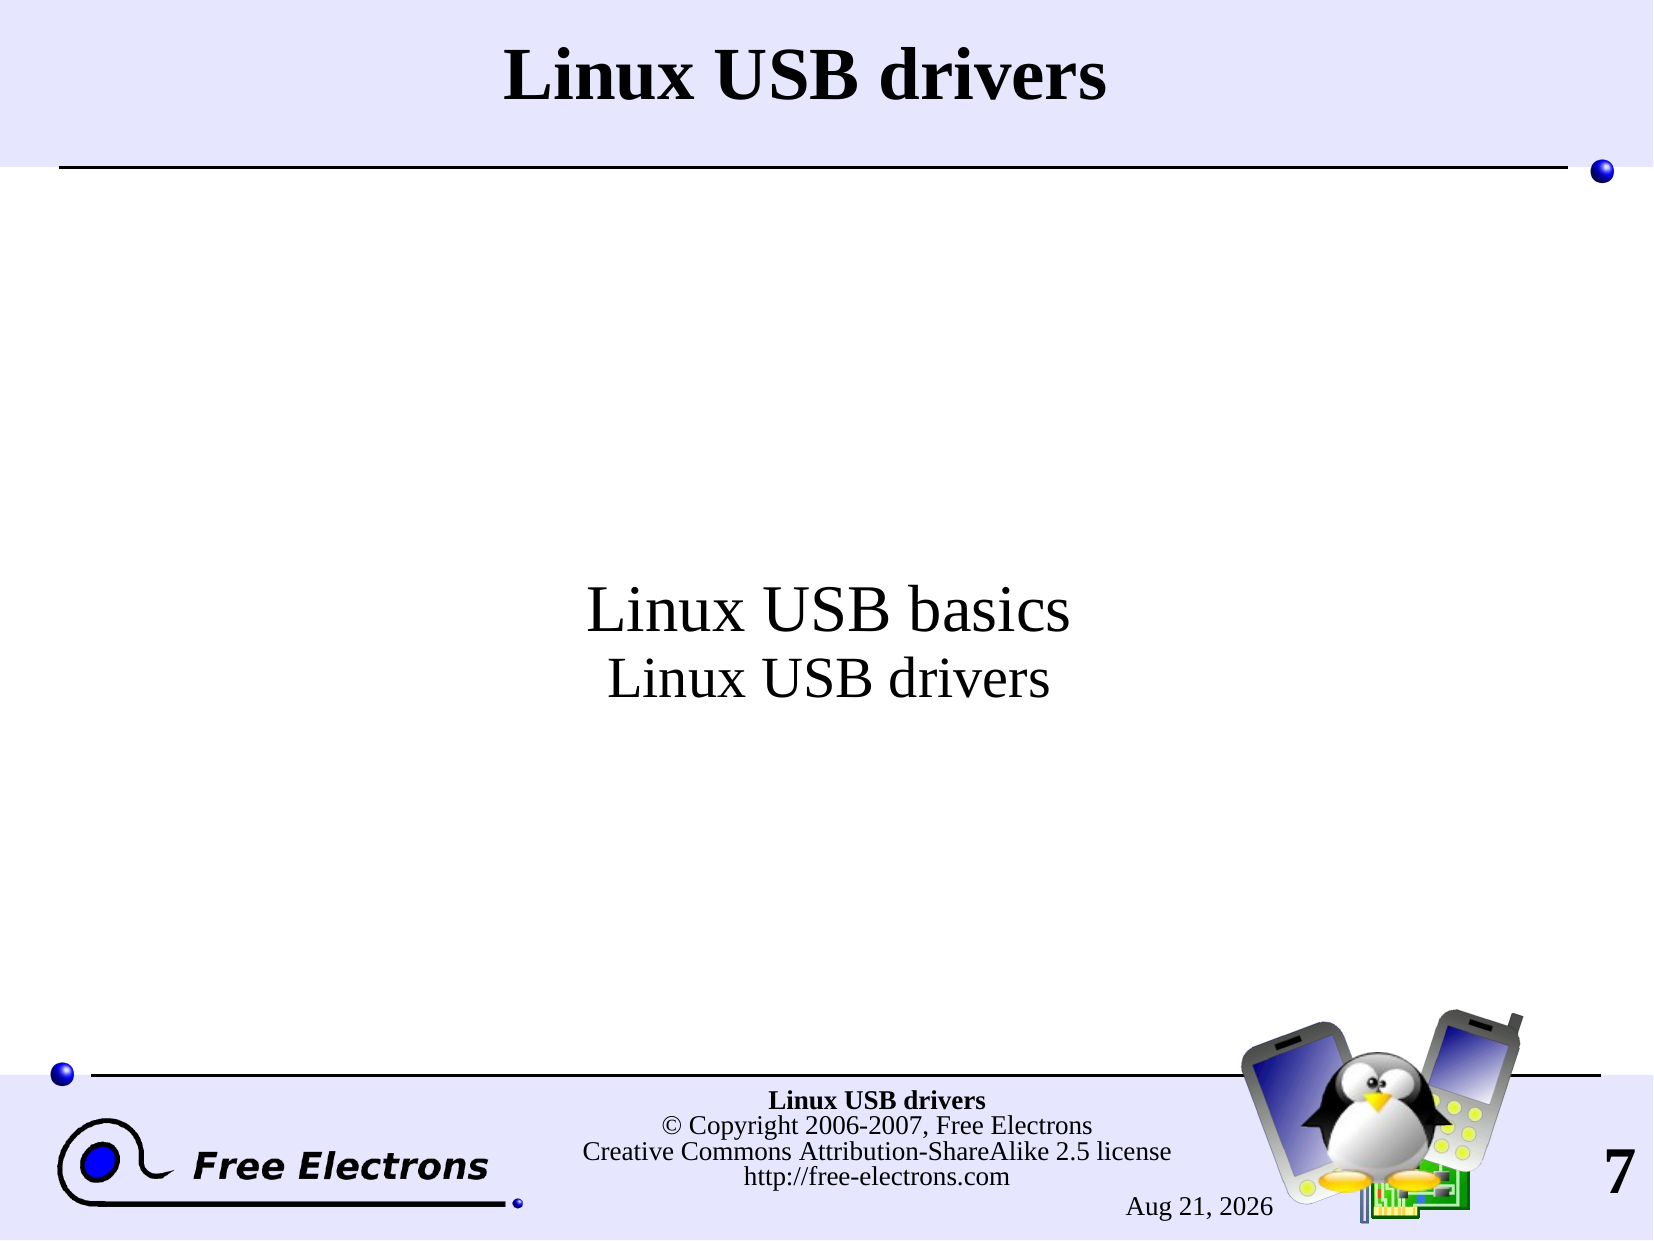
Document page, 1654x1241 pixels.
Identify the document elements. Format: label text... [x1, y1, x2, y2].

subtitle Linux USB basics Linux USB drivers [105, 216, 1518, 1066]
picture [1231, 1007, 1538, 1241]
picture [50, 1107, 527, 1216]
title Linux USB drivers [60, 25, 1551, 124]
